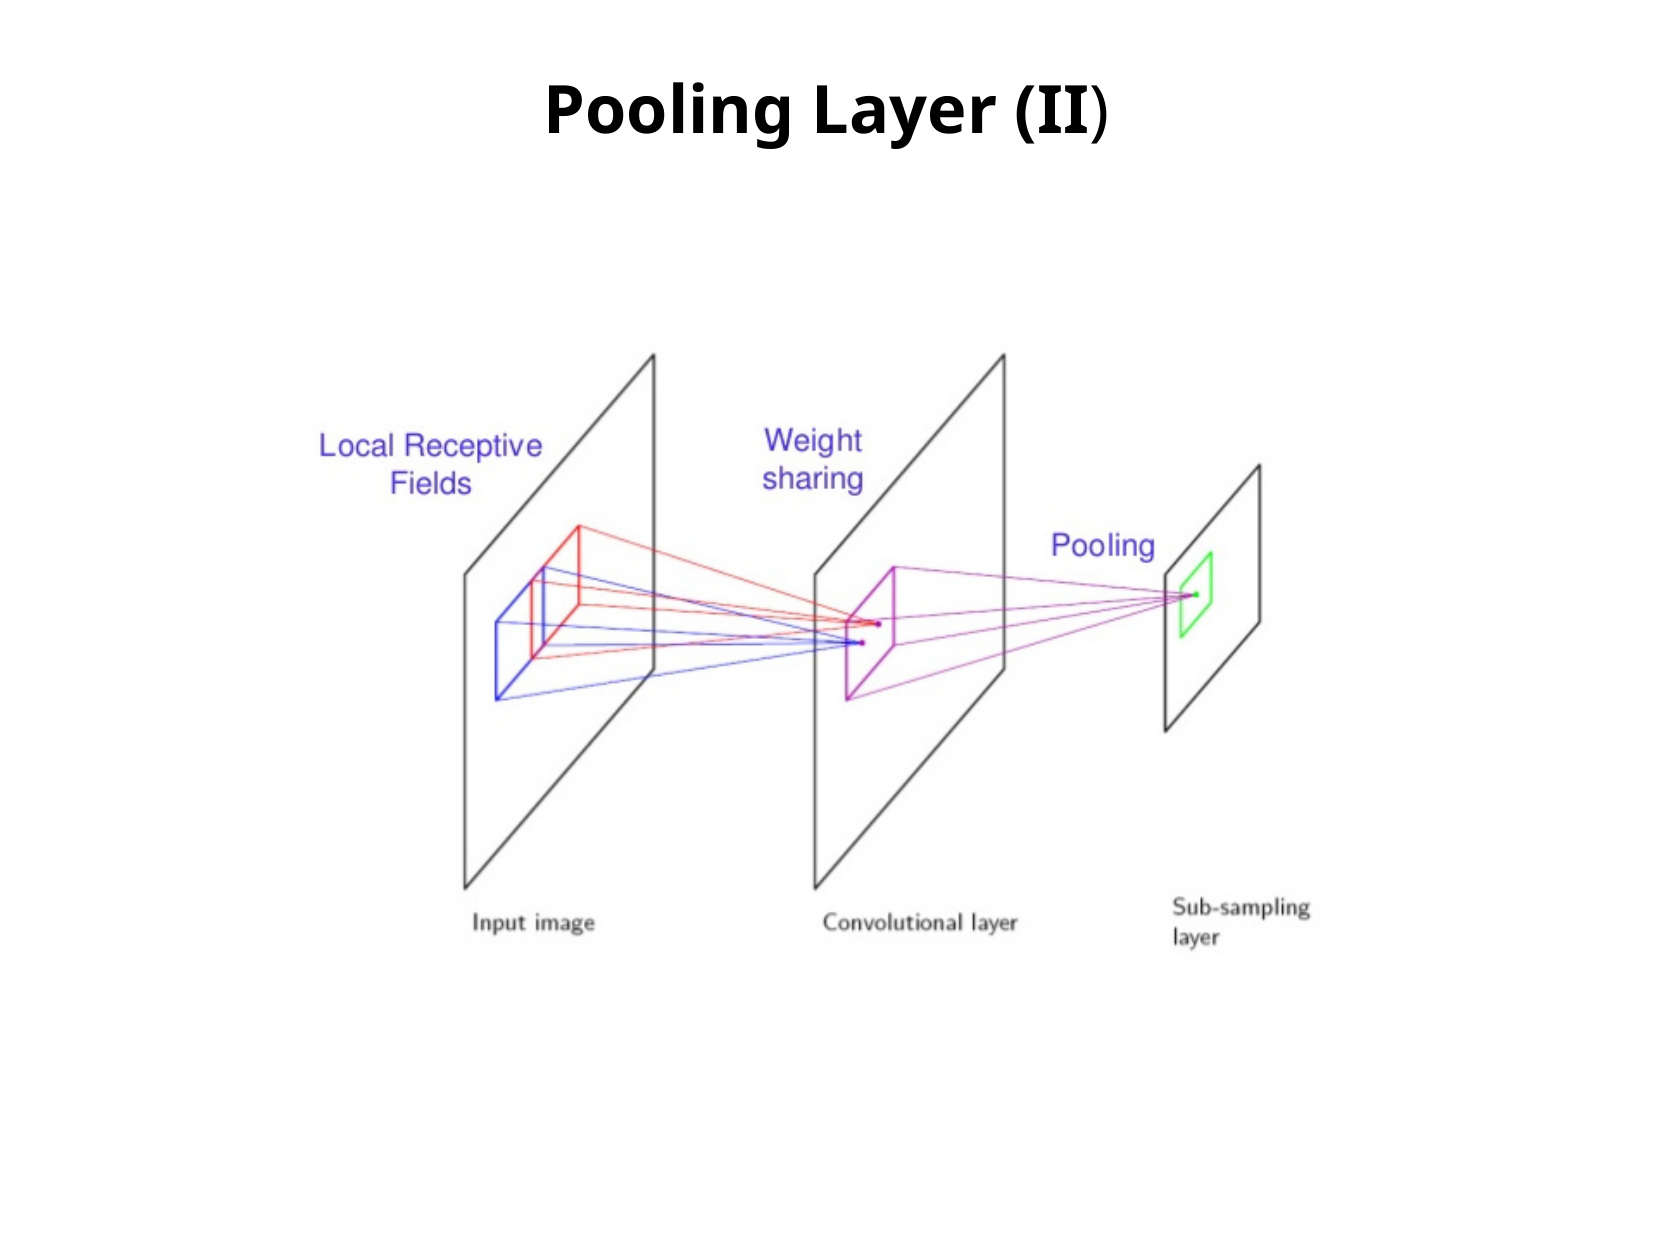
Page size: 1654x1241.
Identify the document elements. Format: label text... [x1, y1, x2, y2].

title Pooling Layer (II) [82, 49, 1571, 166]
picture [300, 310, 1351, 991]
